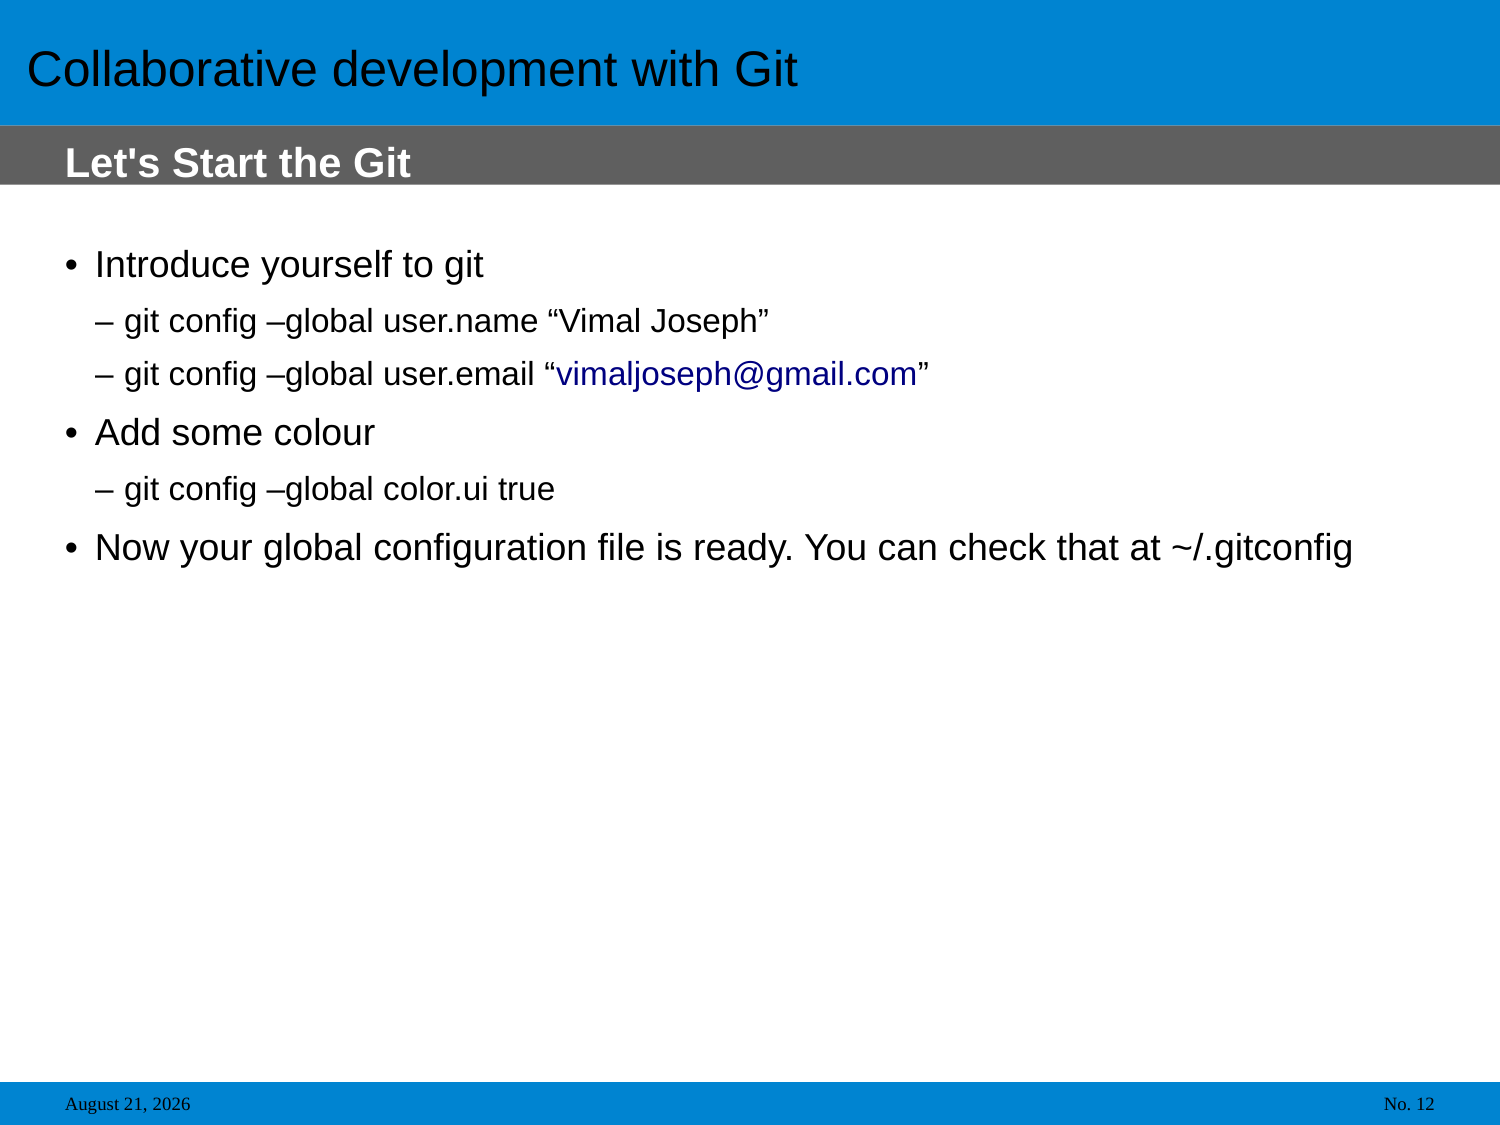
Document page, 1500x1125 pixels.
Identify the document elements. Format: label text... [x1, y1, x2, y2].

list Introduce yourself to git git config –global user.name “Vimal Joseph” git config –global user.email “vimaljoseph@gmail.com” Add some colour git config –global color.ui true Now your global configuration file is ready. You can check that at ~/.gitconfig [64, 243, 1436, 972]
title Let's Start the Git [64, 139, 1436, 187]
